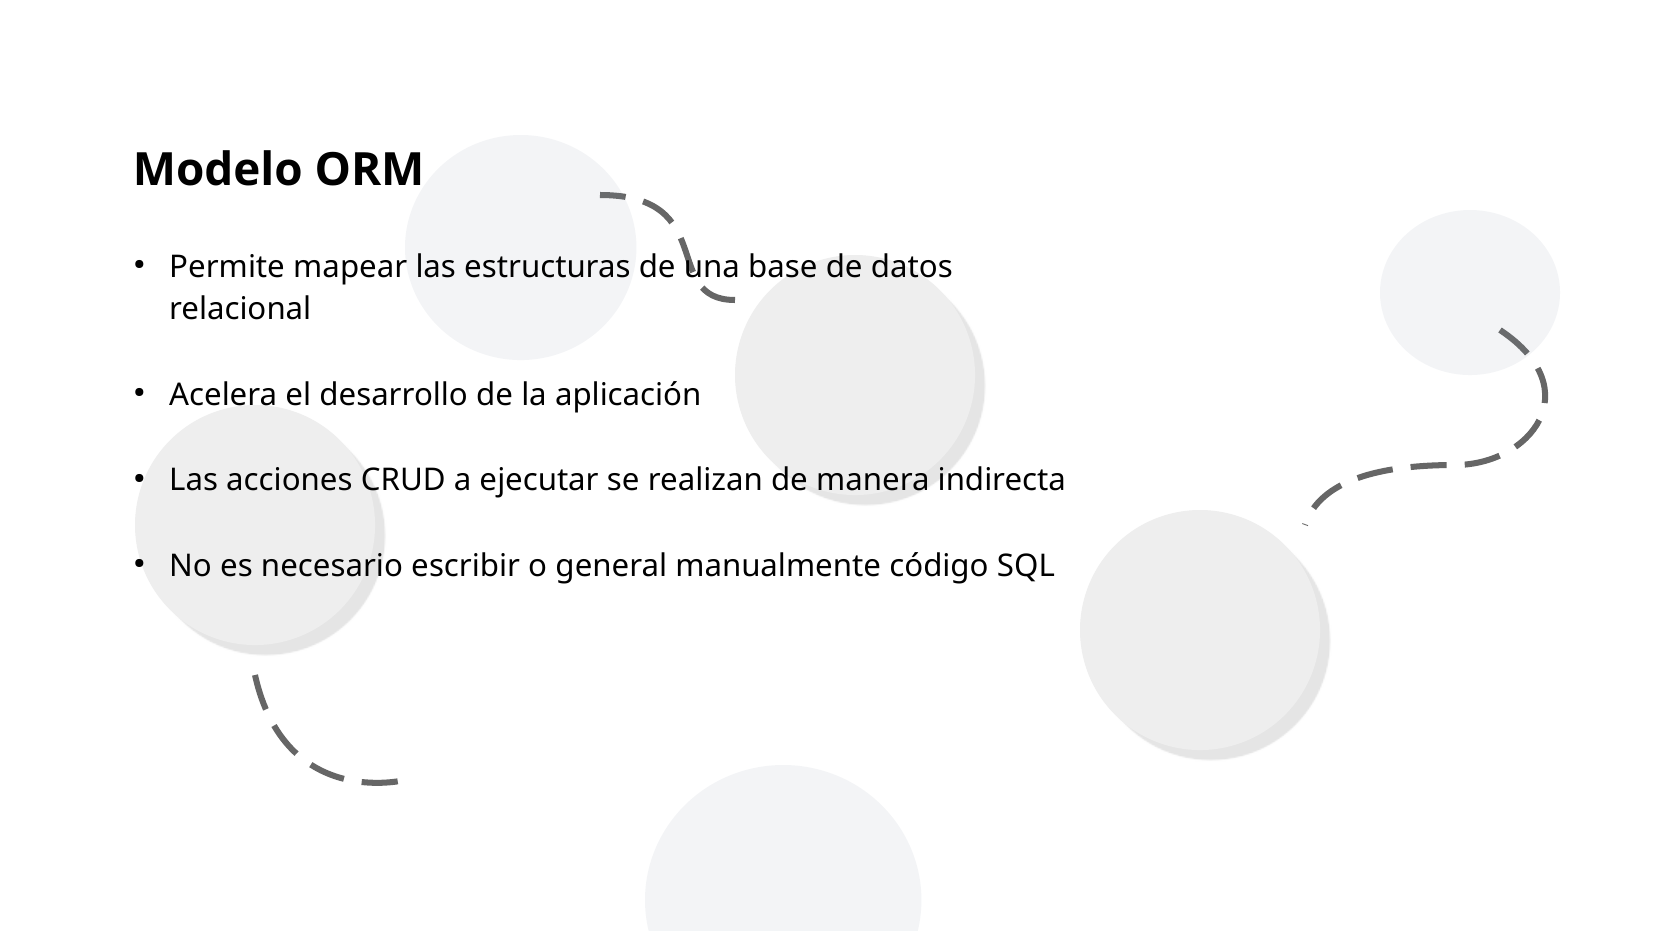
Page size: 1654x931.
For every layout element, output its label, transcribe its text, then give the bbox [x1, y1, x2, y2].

text_box Modelo ORM [118, 129, 704, 207]
text_box Permite mapear las estructuras de una base de datos relacional Acelera el desarrollo de la aplicación Las acciones CRUD a ejecutar se realizan de manera indirecta No es necesario escribir o general manualmente código SQL [118, 236, 1107, 636]
